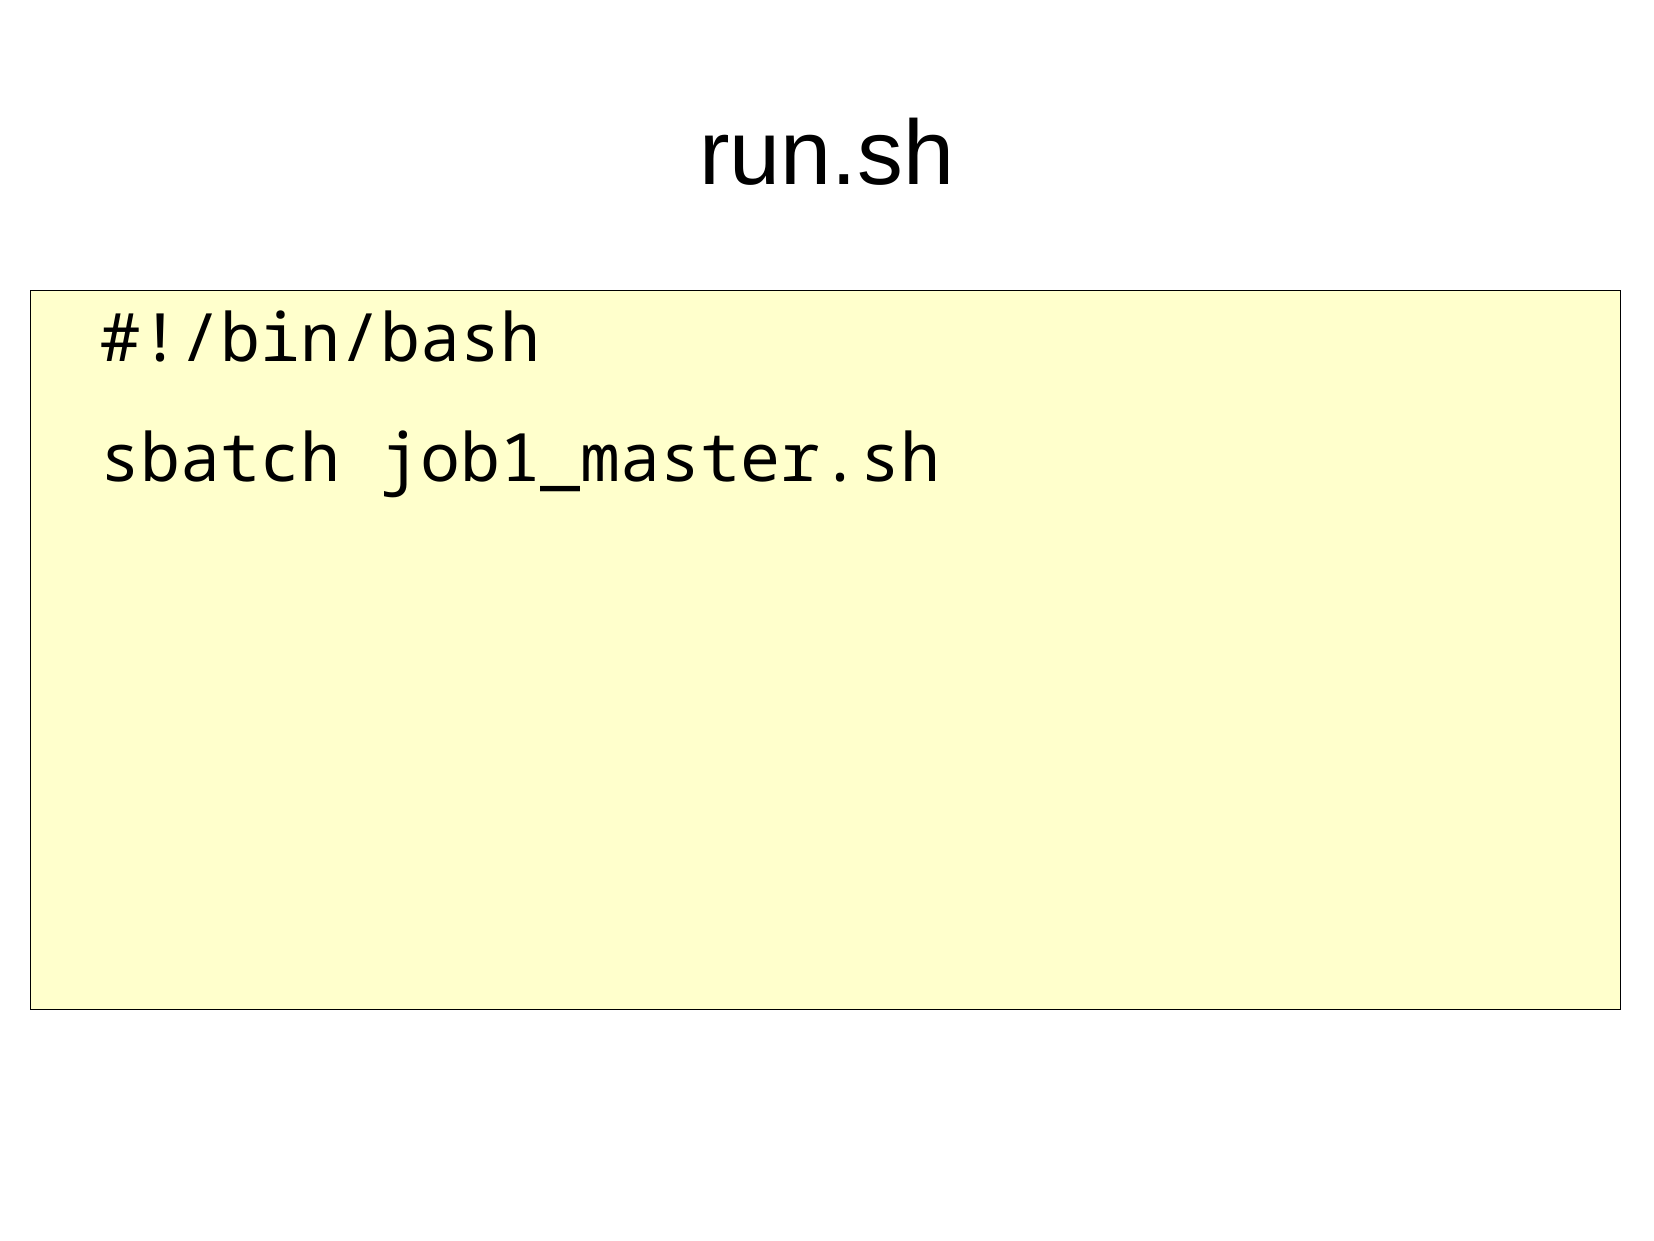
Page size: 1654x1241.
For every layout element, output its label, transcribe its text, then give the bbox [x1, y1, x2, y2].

title run.sh [82, 49, 1571, 257]
list #!/bin/bash sbatch job1_master.sh [30, 290, 1621, 1010]
